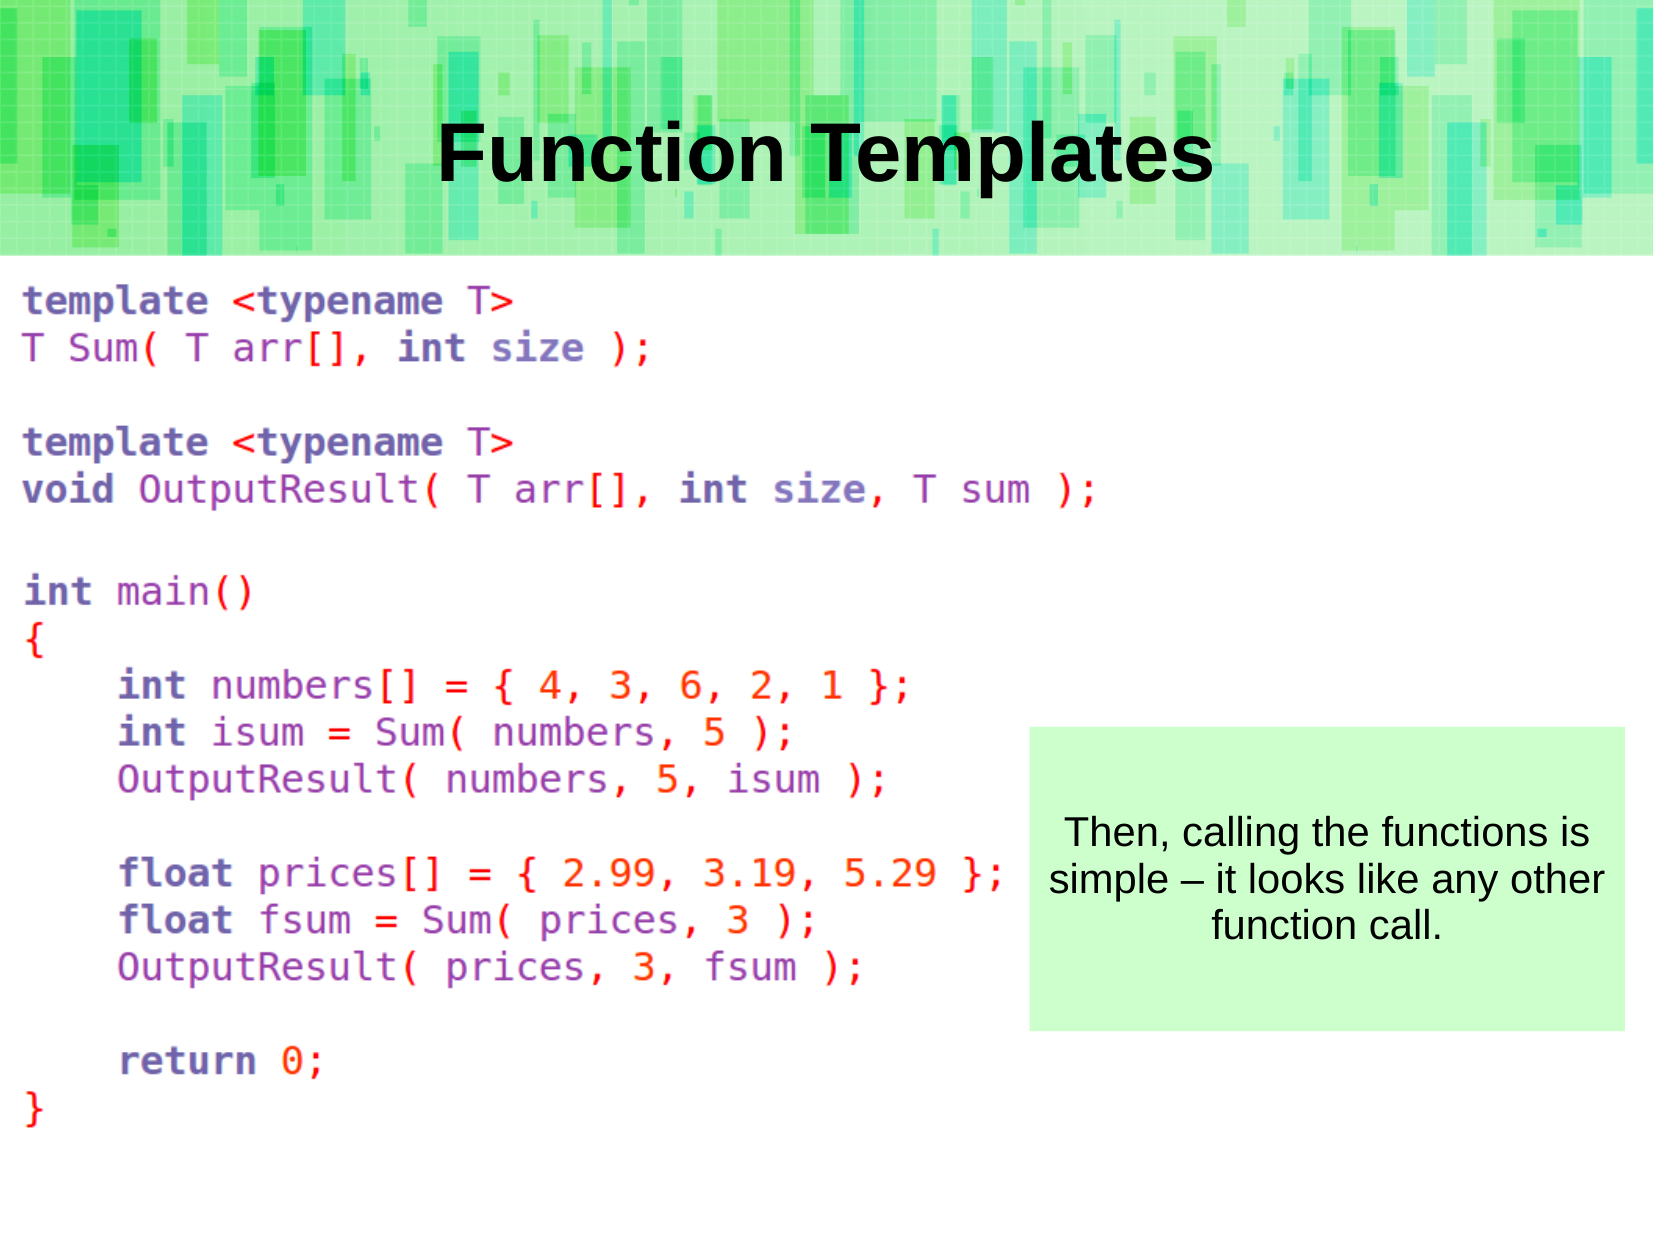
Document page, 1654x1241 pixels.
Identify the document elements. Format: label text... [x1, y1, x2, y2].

text_box Then, calling the functions is simple – it looks like any other function call. [1029, 726, 1625, 1032]
picture [0, 0, 1654, 1241]
title Function Templates [82, 49, 1571, 257]
